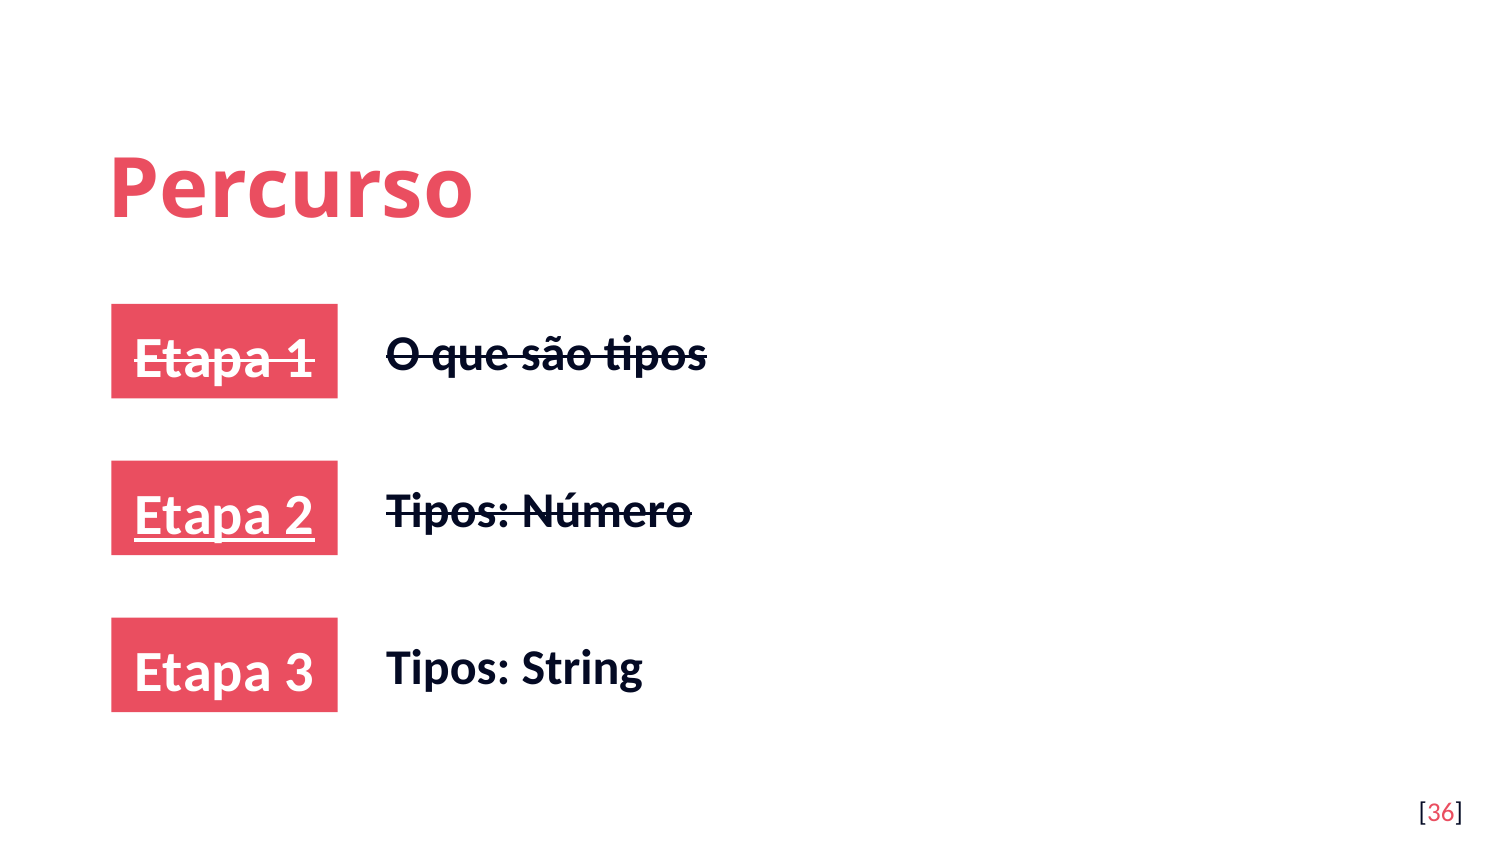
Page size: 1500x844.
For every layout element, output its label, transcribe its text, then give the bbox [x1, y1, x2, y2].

text_box Etapa 3 [111, 617, 338, 713]
slide_number [36] [1403, 779, 1494, 844]
text_box Etapa 2 [111, 460, 338, 556]
text_box Etapa 1 [111, 303, 338, 399]
text_box Tipos: String [371, 627, 1384, 703]
text_box Percurso [92, 104, 1309, 243]
text_box Tipos: Número [371, 470, 1384, 546]
text_box O que são tipos [371, 313, 1384, 389]
